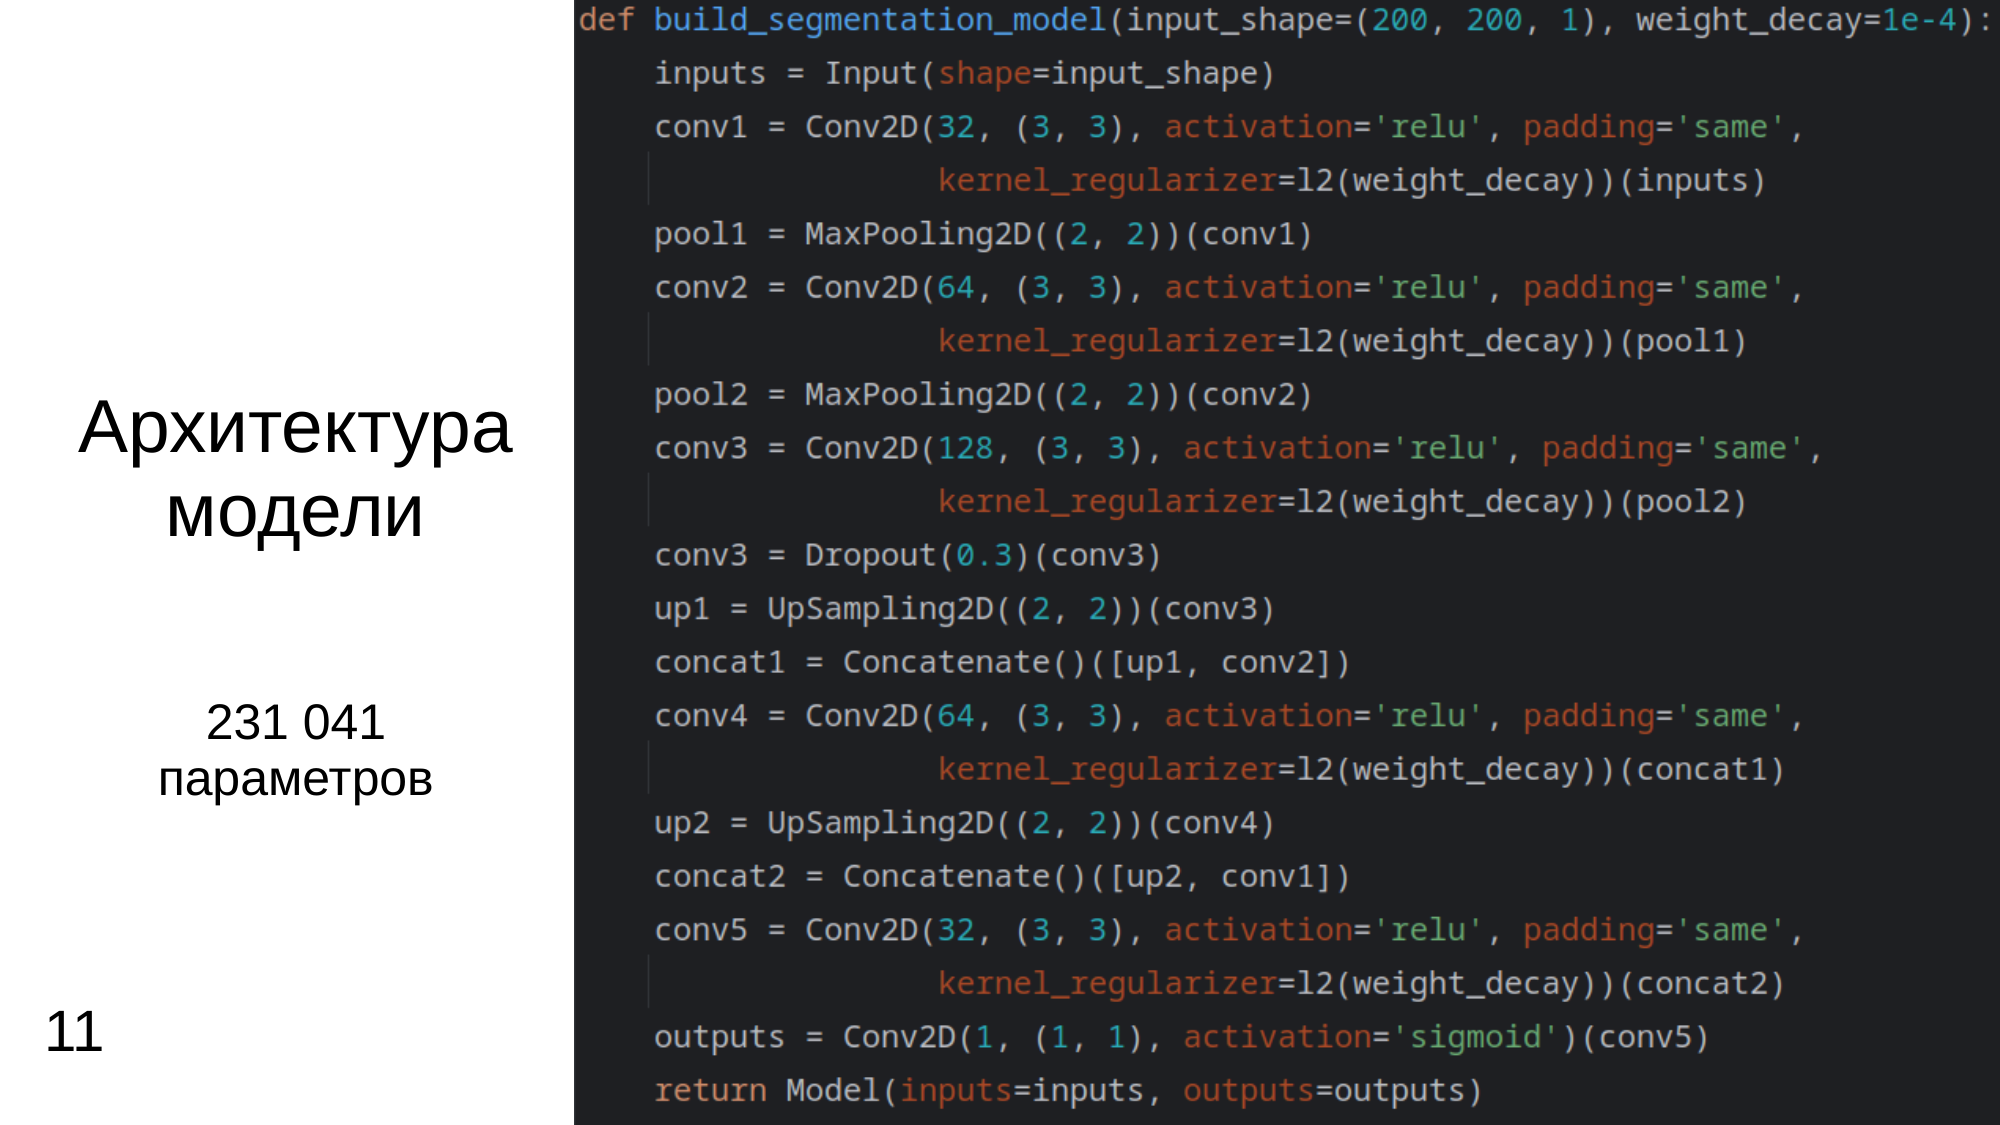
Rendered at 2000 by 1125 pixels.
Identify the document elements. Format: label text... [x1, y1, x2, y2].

title 11 [37, 975, 113, 1088]
title Архитектура модели [66, 299, 526, 600]
picture [574, 0, 2000, 1125]
title 231 041 параметров [66, 600, 526, 901]
